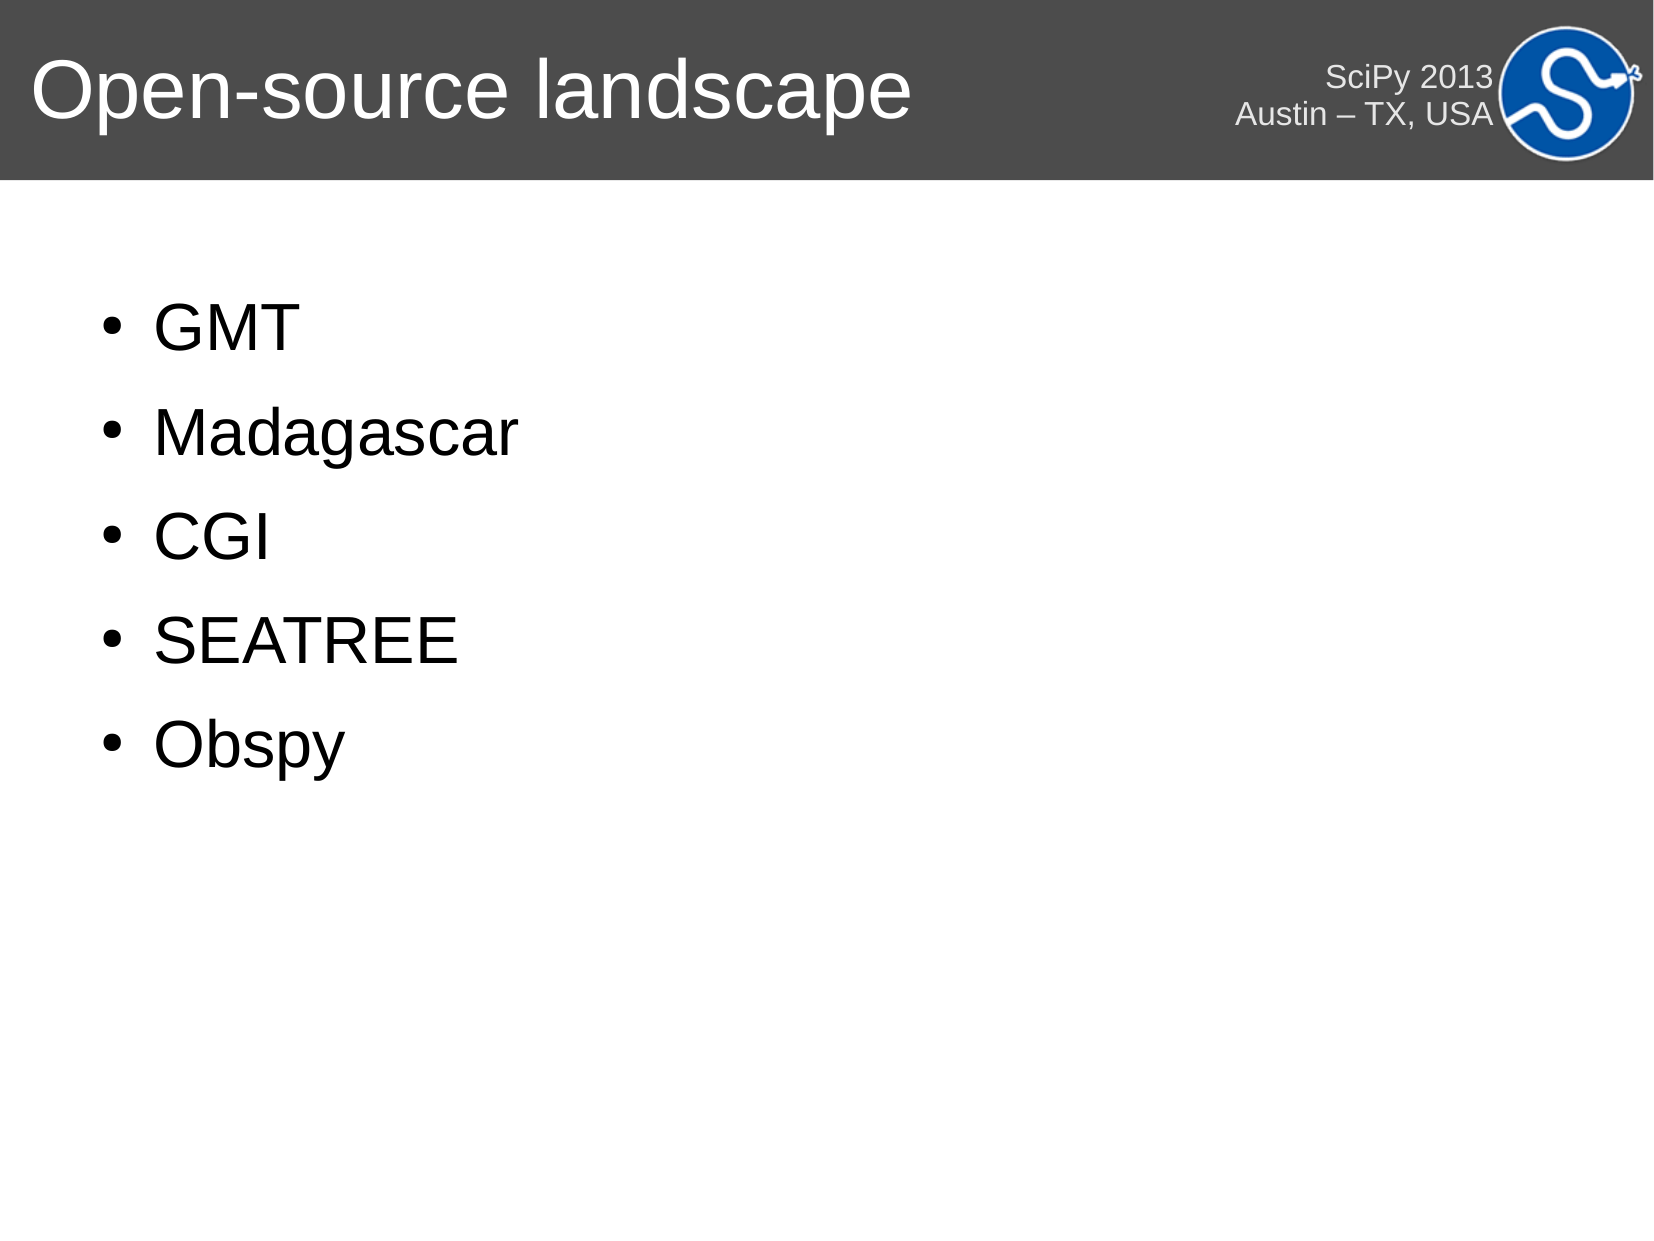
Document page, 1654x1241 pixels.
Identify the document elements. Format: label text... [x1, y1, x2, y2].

title Open-source landscape [30, 0, 1201, 181]
picture [1496, 25, 1647, 165]
list GMT Madagascar CGI SEATREE Obspy [82, 290, 1538, 1010]
